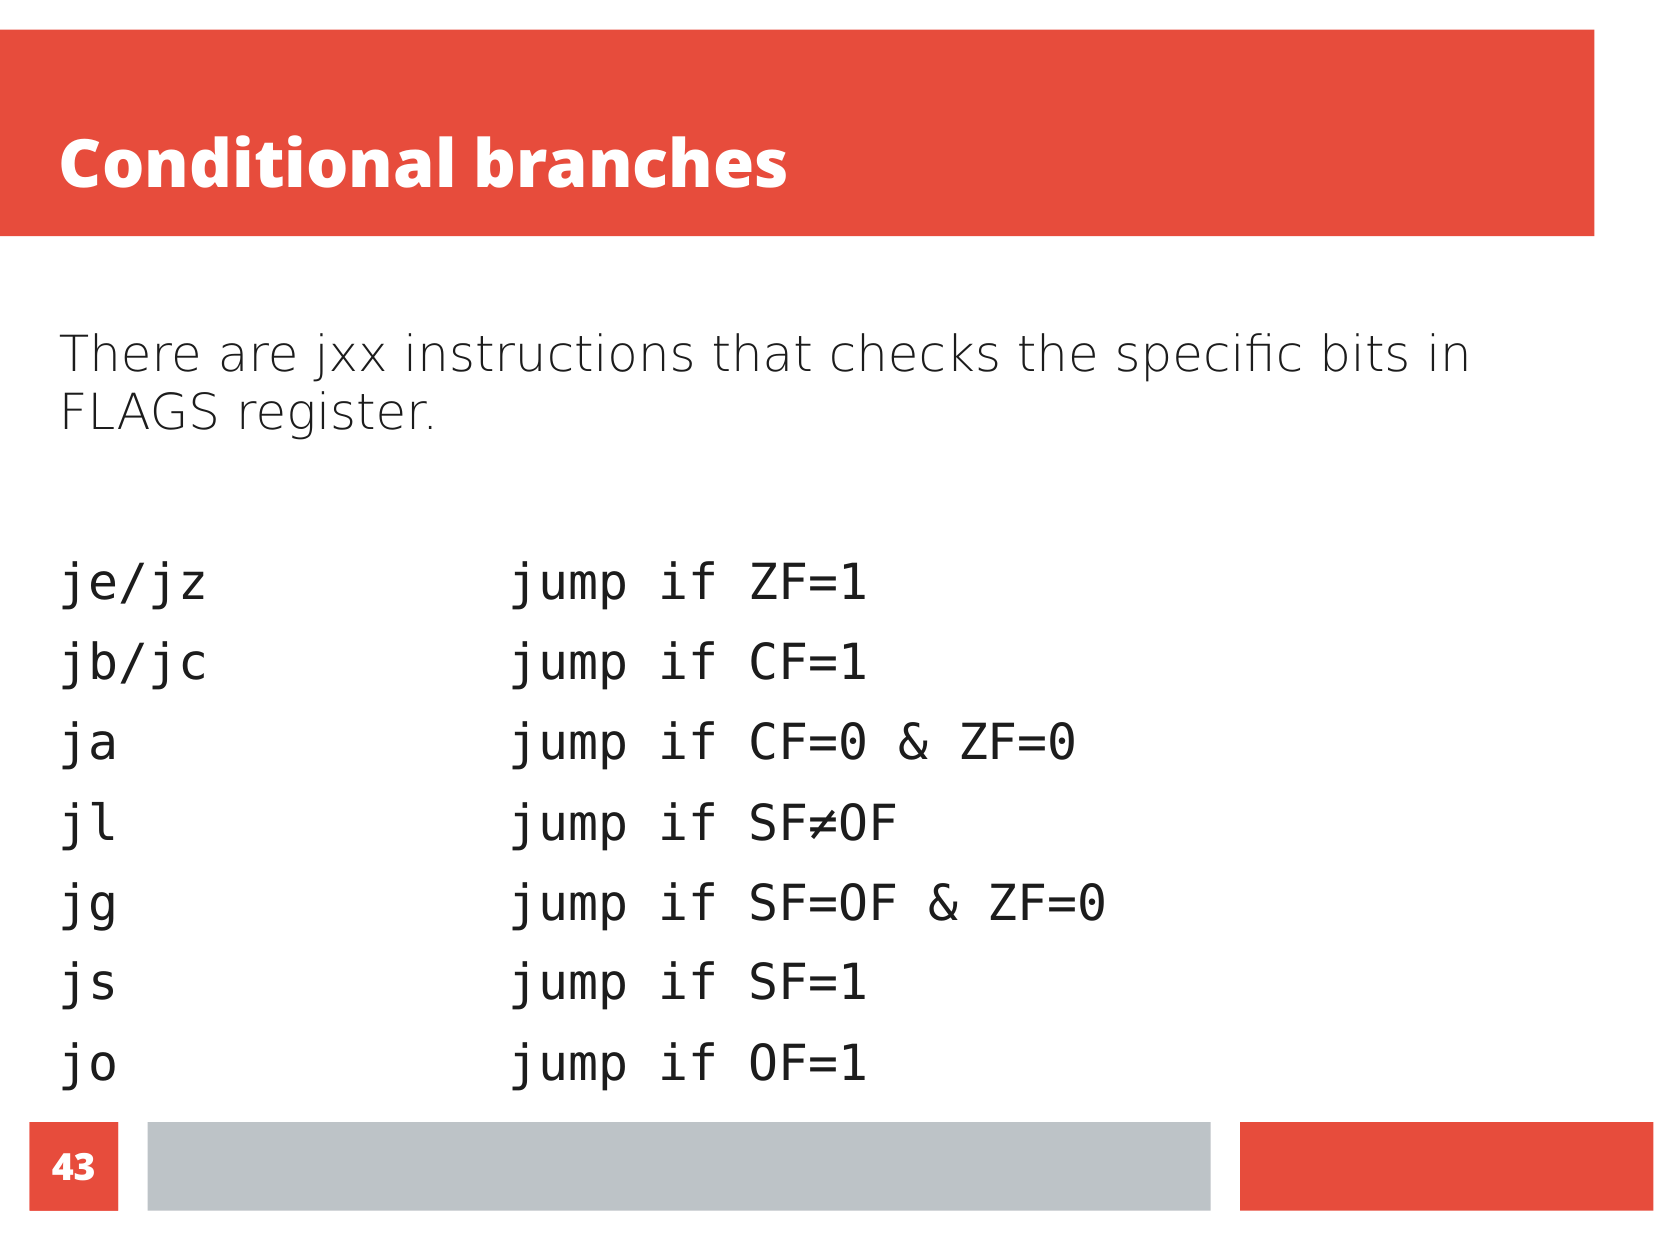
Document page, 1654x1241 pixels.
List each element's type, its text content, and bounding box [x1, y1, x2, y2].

title Conditional branches [59, 59, 1595, 207]
list There are jxx instructions that checks the specific bits in FLAGS register. je/jz jump if ZF=1 jb/jc jump if CF=1 ja jump if CF=0 & ZF=0 jl jump if SF≠OF jg jump if SF=OF & ZF=0 js jump if SF=1 jo jump if OF=1 [59, 324, 1565, 1093]
